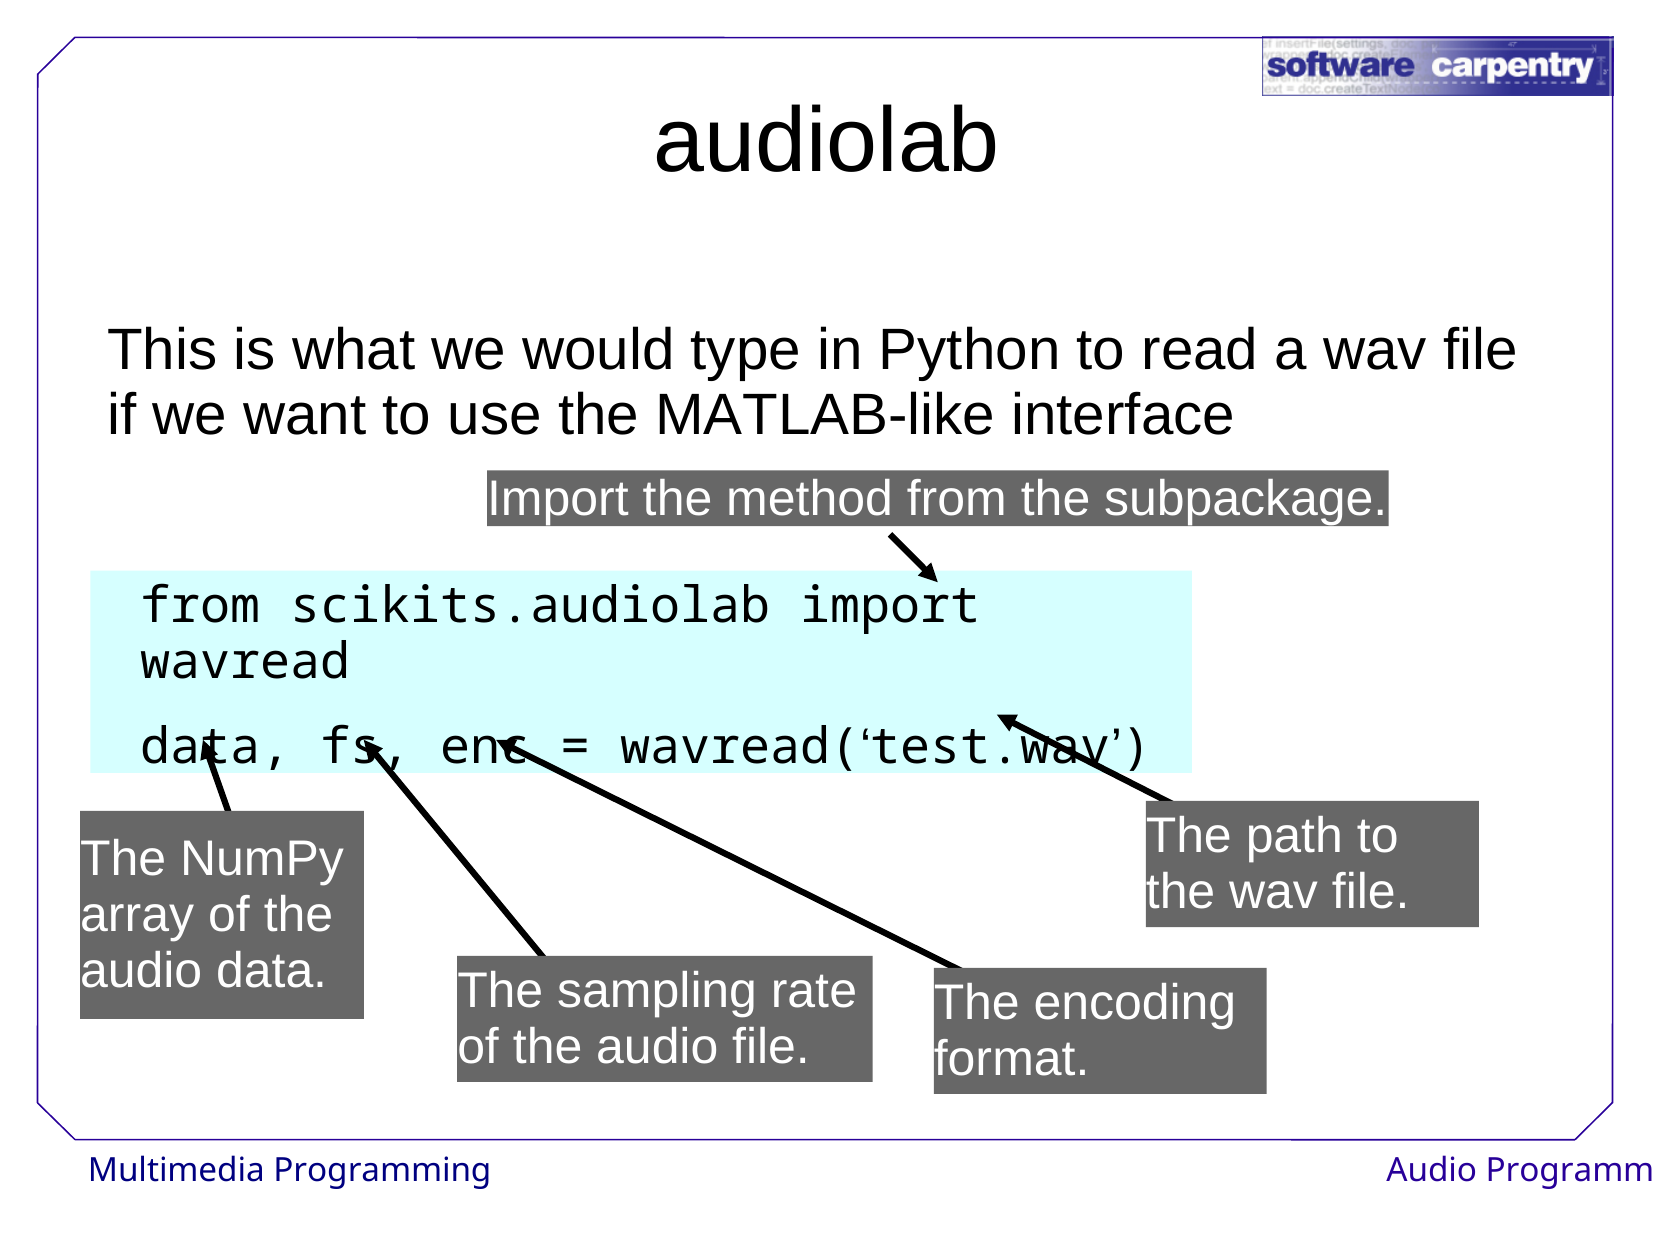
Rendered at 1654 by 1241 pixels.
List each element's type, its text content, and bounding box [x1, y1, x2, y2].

text_box The sampling rate of the audio file. [457, 955, 873, 1082]
text_box from scikits.audiolab import wavread data, fs, enc = wavread(‘test.wav’) [90, 570, 1192, 773]
text_box The path to the wav file. [1145, 800, 1479, 928]
text_box This is what we would type in Python to read a wav file if we want to use the MATLAB-like interface [107, 317, 1555, 395]
text_box The encoding format. [933, 967, 1267, 1094]
title audiolab [82, 82, 1572, 290]
text_box Import the method from the subpackage. [487, 470, 1389, 527]
picture [1262, 36, 1614, 96]
text_box The NumPy array of the audio data. [80, 810, 364, 1019]
